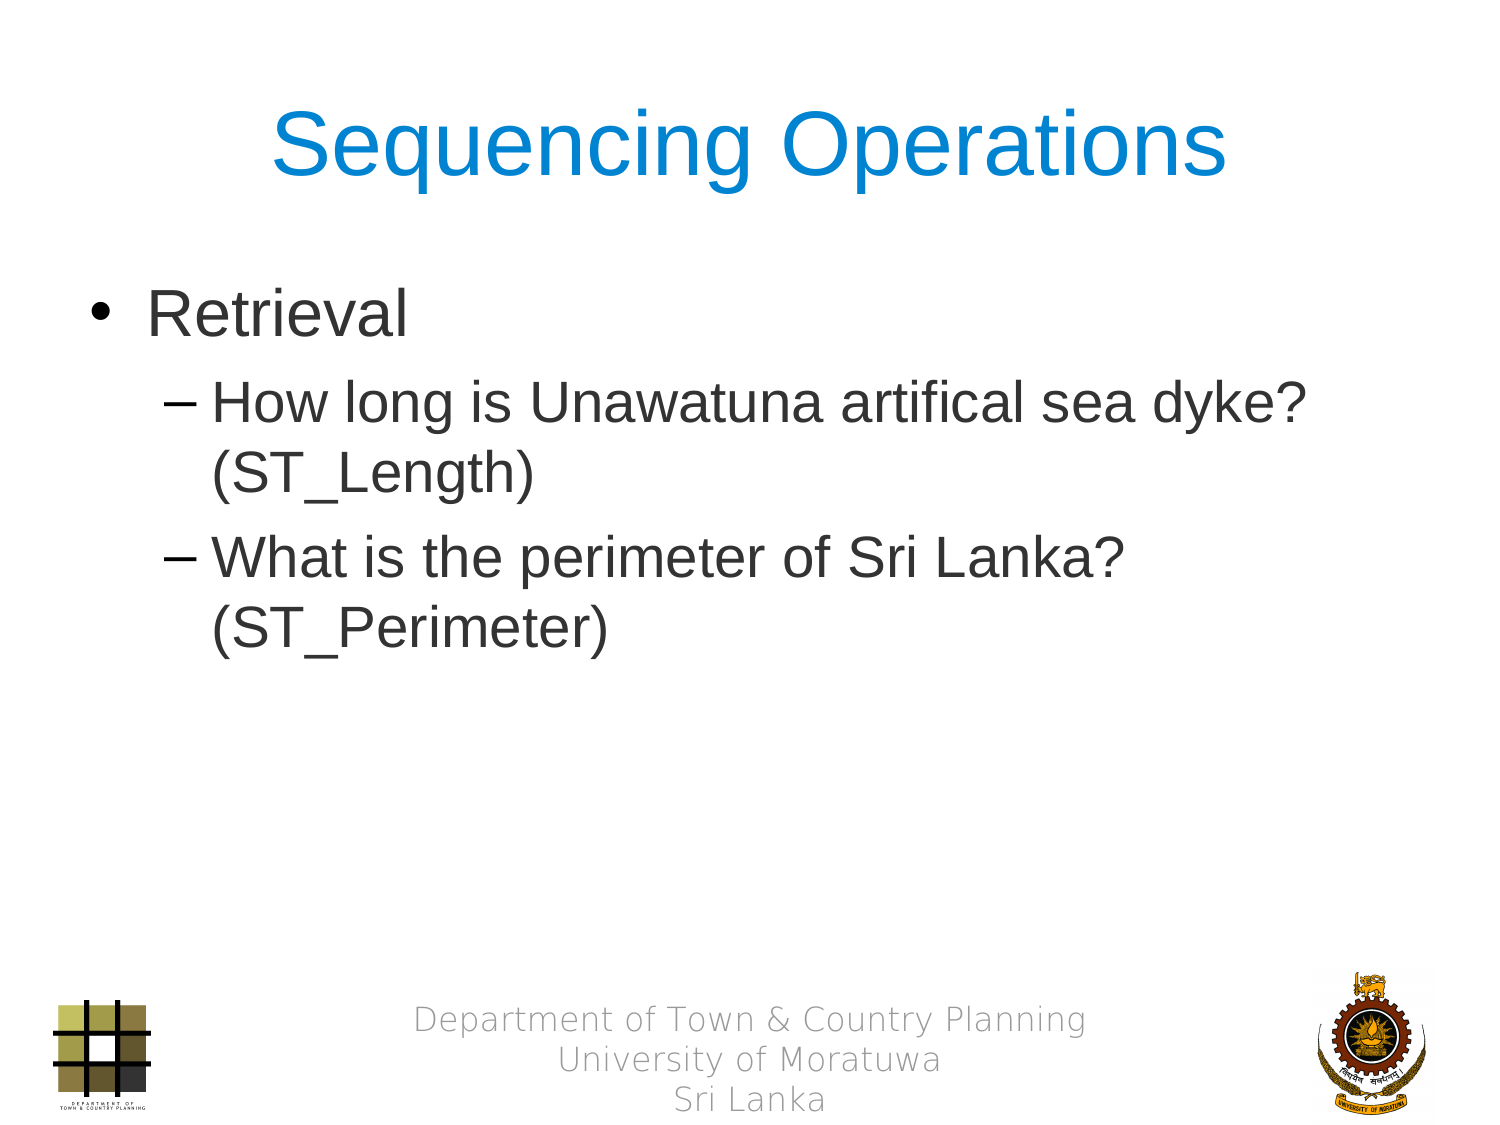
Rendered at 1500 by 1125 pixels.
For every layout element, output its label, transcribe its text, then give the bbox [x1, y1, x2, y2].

list Retrieval How long is Unawatuna artifical sea dyke? (ST_Length) What is the perimeter of Sri Lanka? (ST_Perimeter) [75, 262, 1426, 915]
title Sequencing Operations [75, 45, 1426, 233]
picture [53, 1000, 151, 1110]
picture [1312, 966, 1435, 1125]
